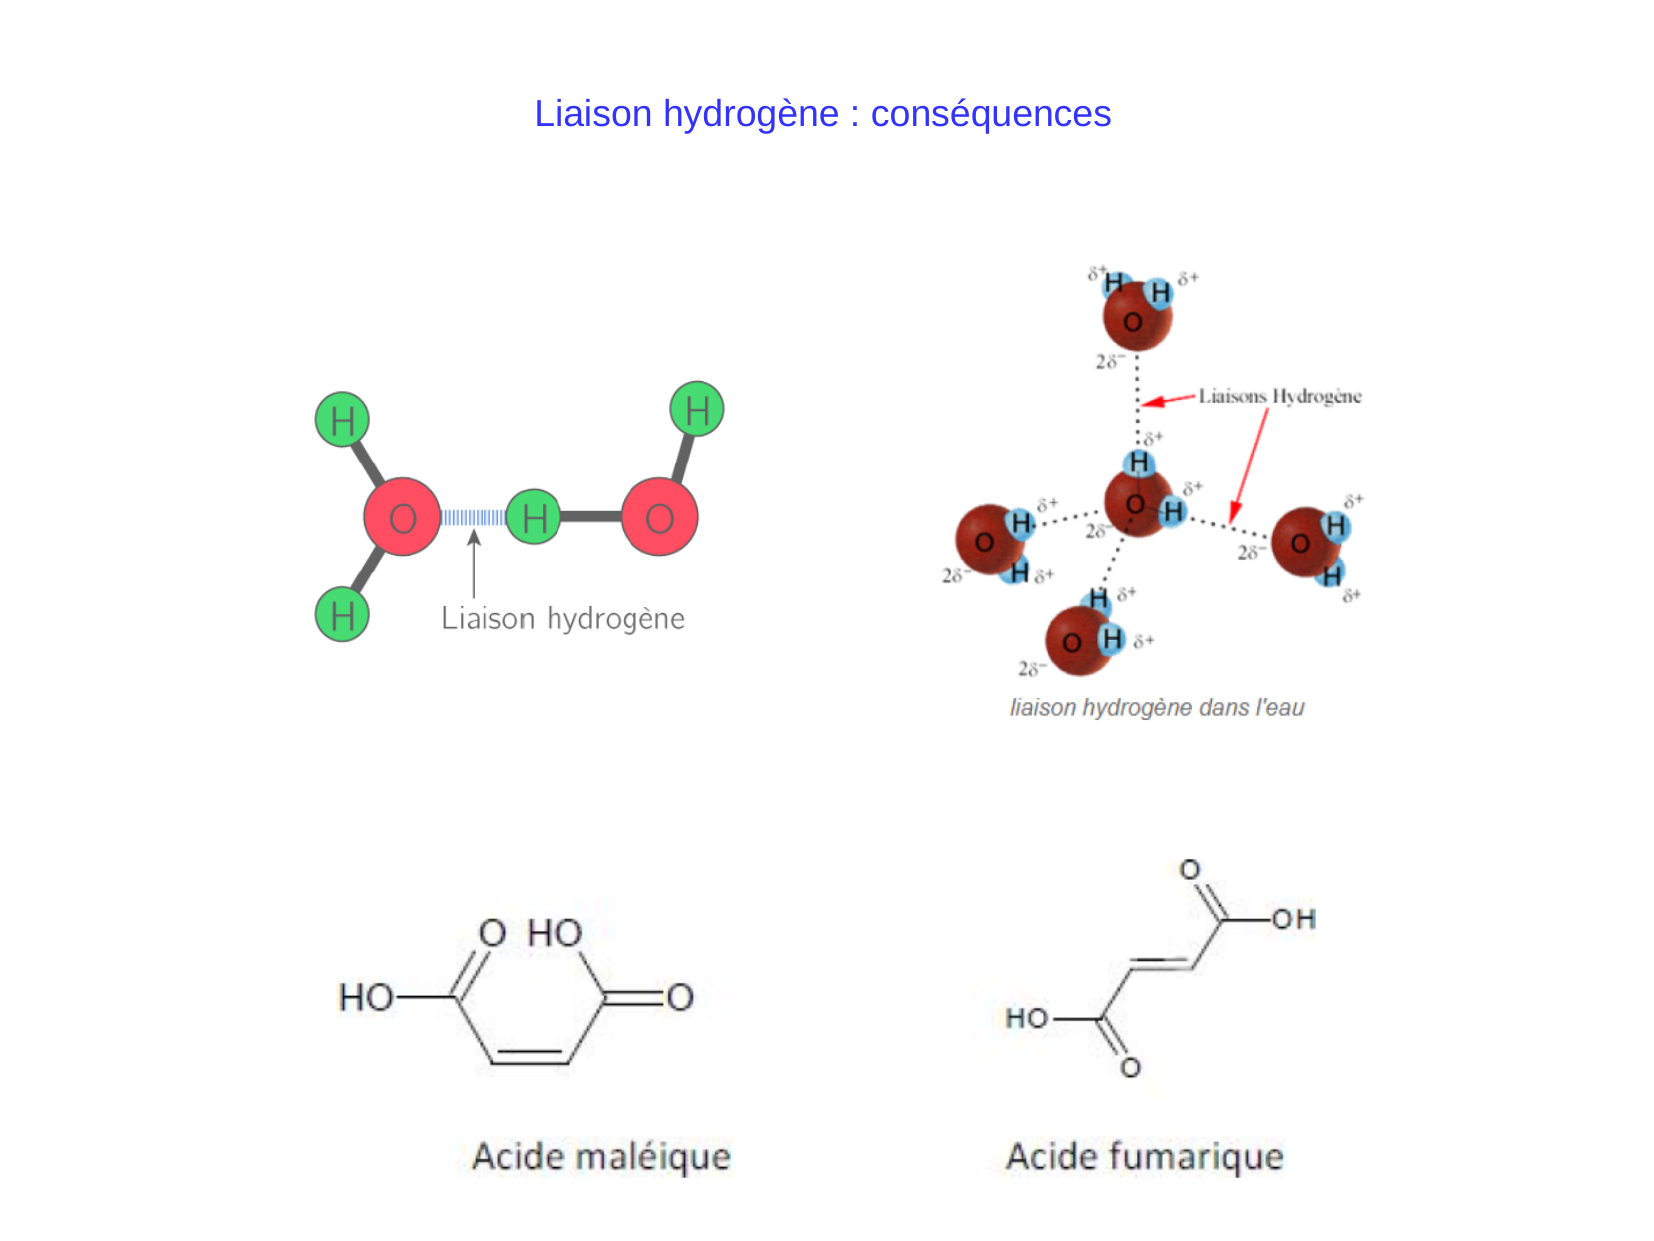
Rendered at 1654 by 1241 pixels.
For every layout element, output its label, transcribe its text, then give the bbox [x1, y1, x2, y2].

picture [283, 330, 756, 693]
picture [909, 224, 1395, 739]
text_box Liaison hydrogène : conséquences [519, 84, 1146, 184]
picture [318, 814, 1366, 1211]
